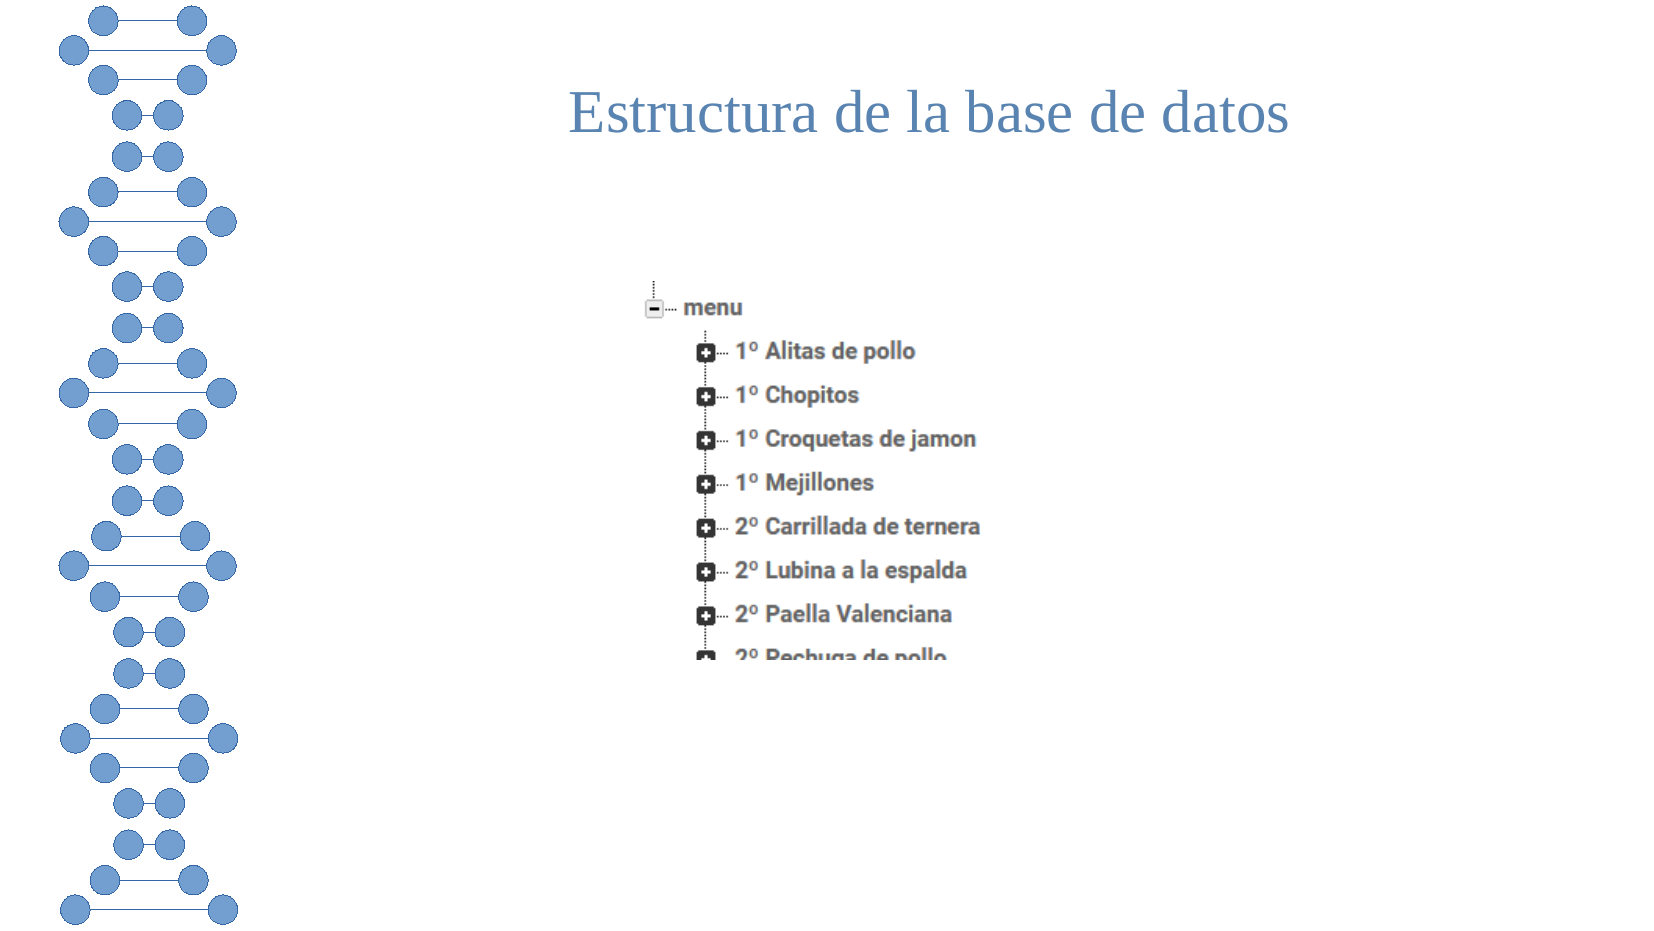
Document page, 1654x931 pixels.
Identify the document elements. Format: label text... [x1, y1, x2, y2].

title Estructura de la base de datos [265, 35, 1595, 189]
picture [600, 281, 1169, 661]
